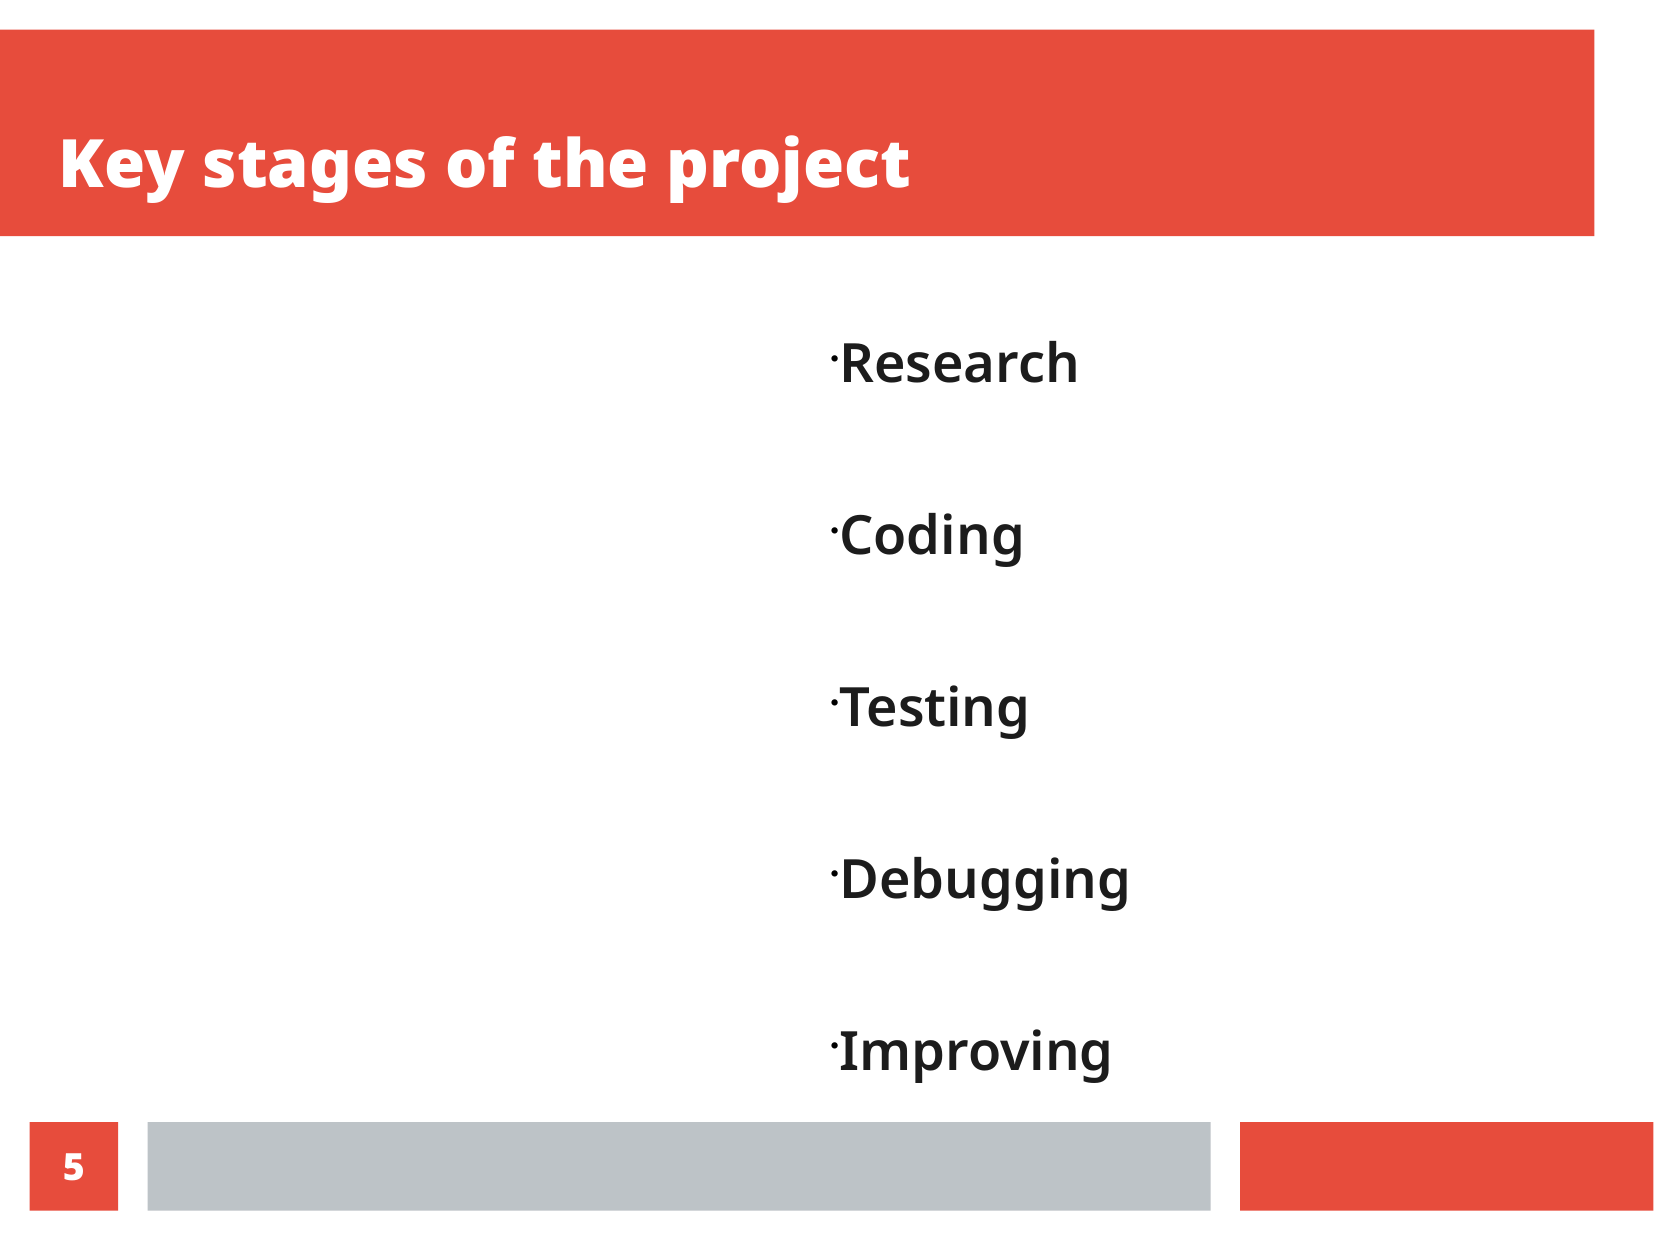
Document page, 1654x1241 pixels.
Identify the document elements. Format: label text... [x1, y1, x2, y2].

list Research Coding Testing Debugging Improving [830, 324, 1566, 1093]
title Key stages of the project [59, 59, 1595, 207]
